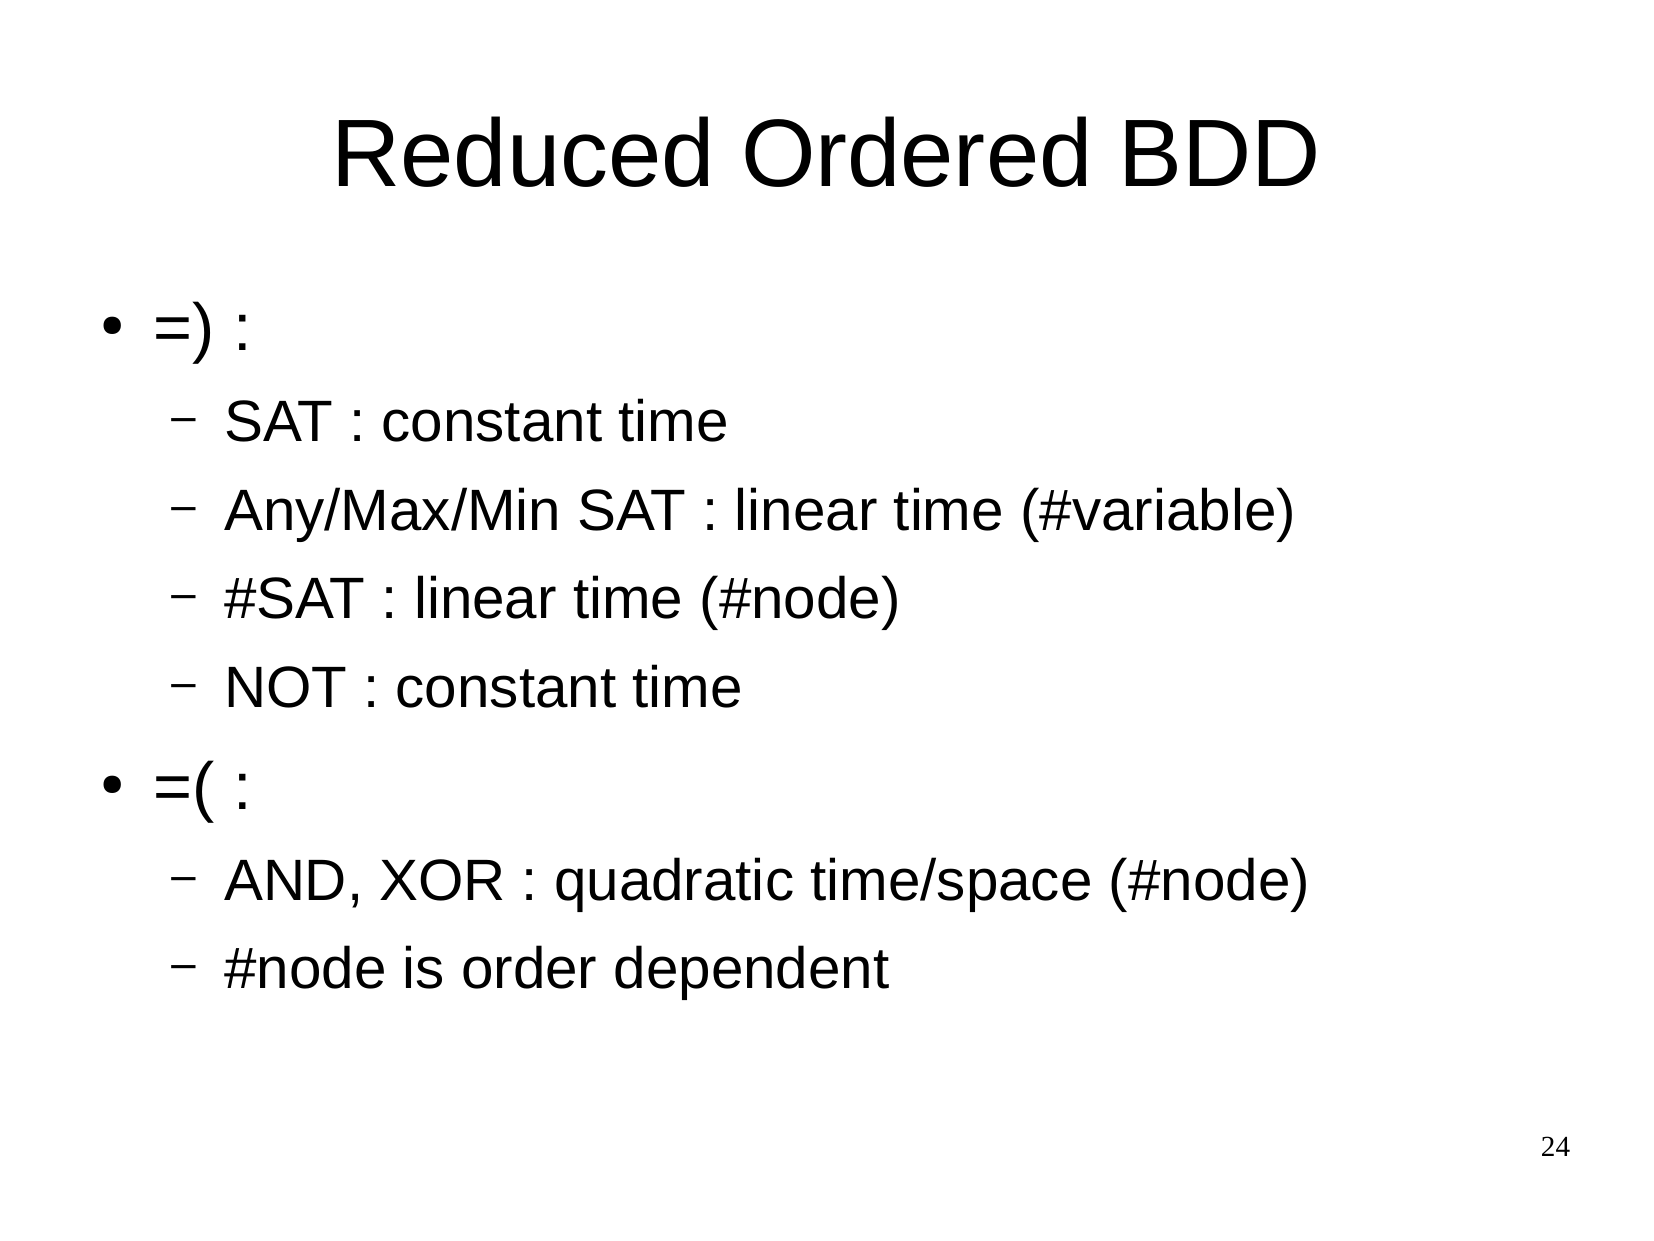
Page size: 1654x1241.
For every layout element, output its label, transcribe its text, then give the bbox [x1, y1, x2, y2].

list =) : SAT : constant time Any/Max/Min SAT : linear time (#variable) #SAT : linear time (#node) NOT : constant time =( : AND, XOR : quadratic time/space (#node) #node is order dependent [82, 290, 1571, 1010]
title Reduced Ordered BDD [82, 49, 1571, 257]
